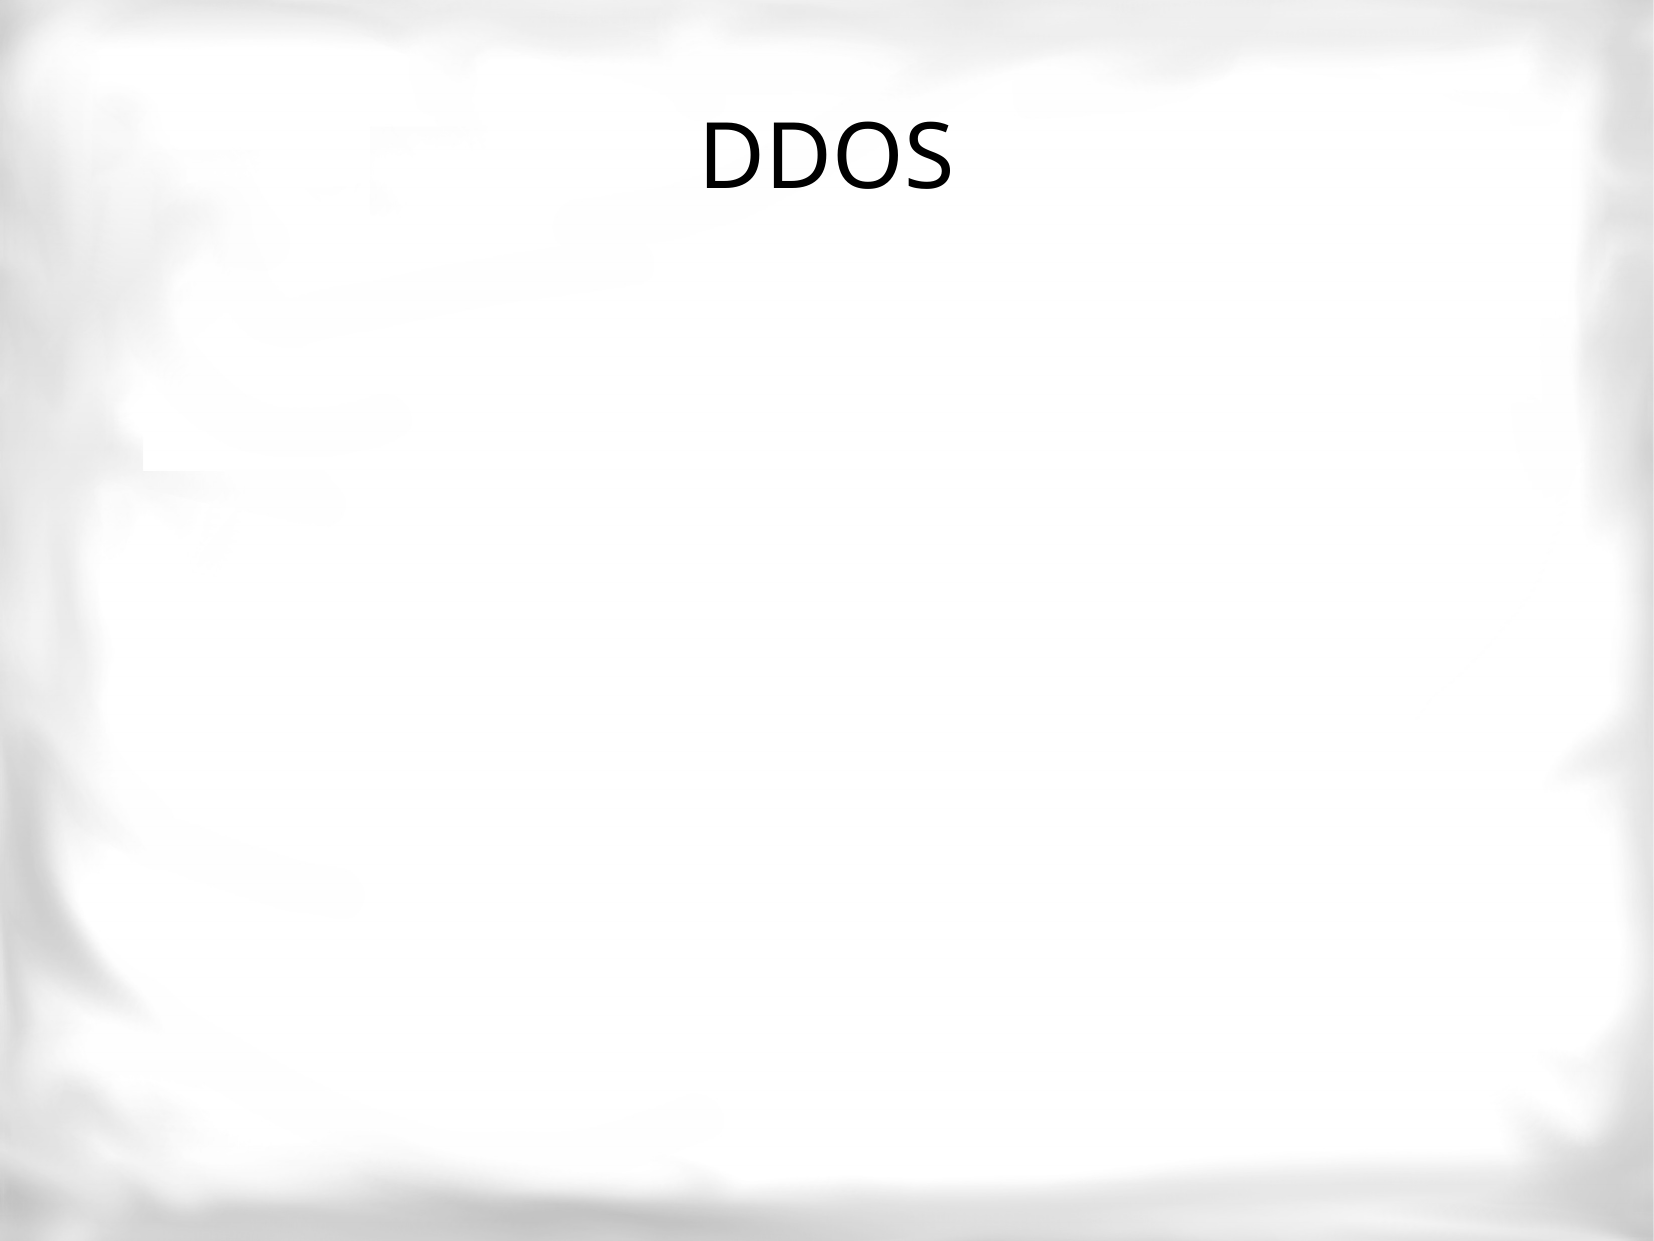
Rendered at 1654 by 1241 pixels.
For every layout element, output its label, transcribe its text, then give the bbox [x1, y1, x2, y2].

picture [0, 0, 1654, 1241]
title DDOS [82, 49, 1571, 257]
